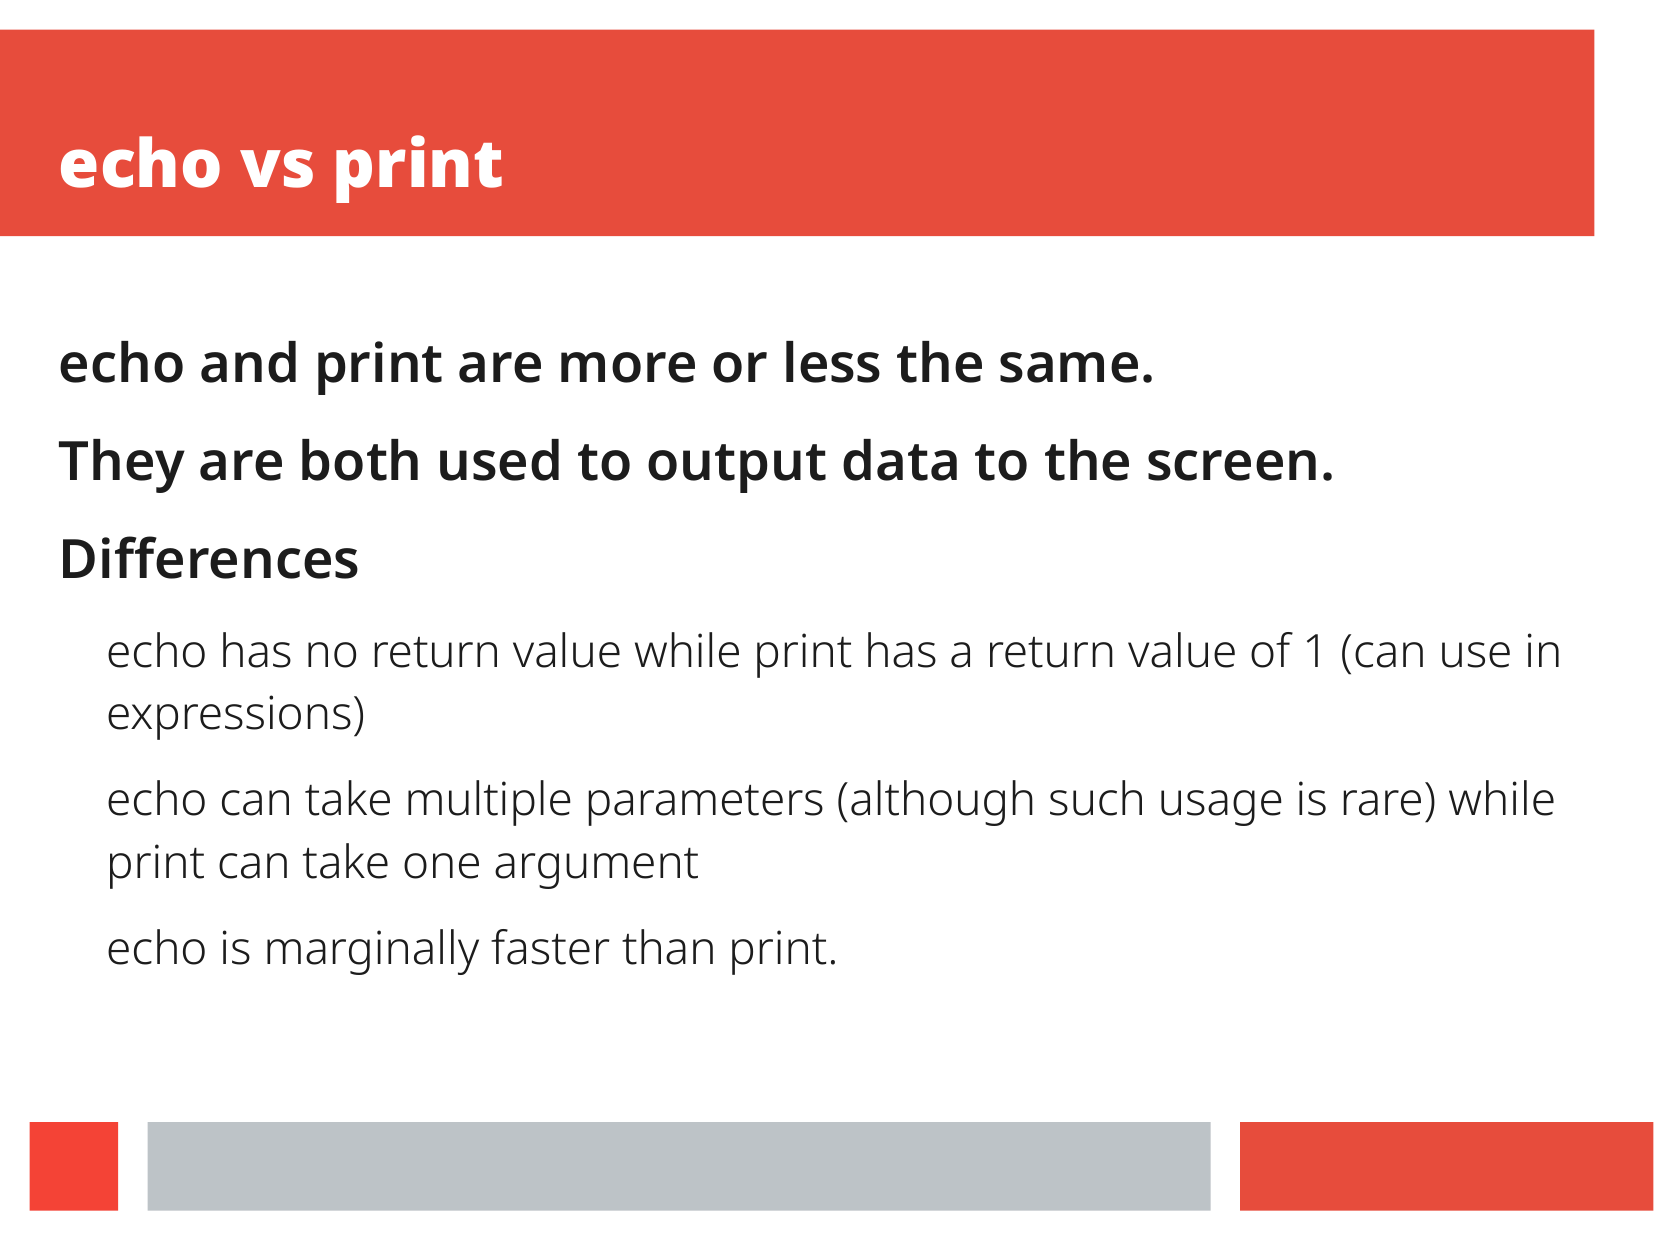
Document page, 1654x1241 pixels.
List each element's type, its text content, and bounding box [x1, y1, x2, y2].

list echo and print are more or less the same. They are both used to output data to the screen. Differences echo has no return value while print has a return value of 1 (can use in expressions) echo can take multiple parameters (although such usage is rare) while print can take one argument echo is marginally faster than print. [59, 324, 1565, 1093]
title echo vs print [59, 59, 1595, 207]
